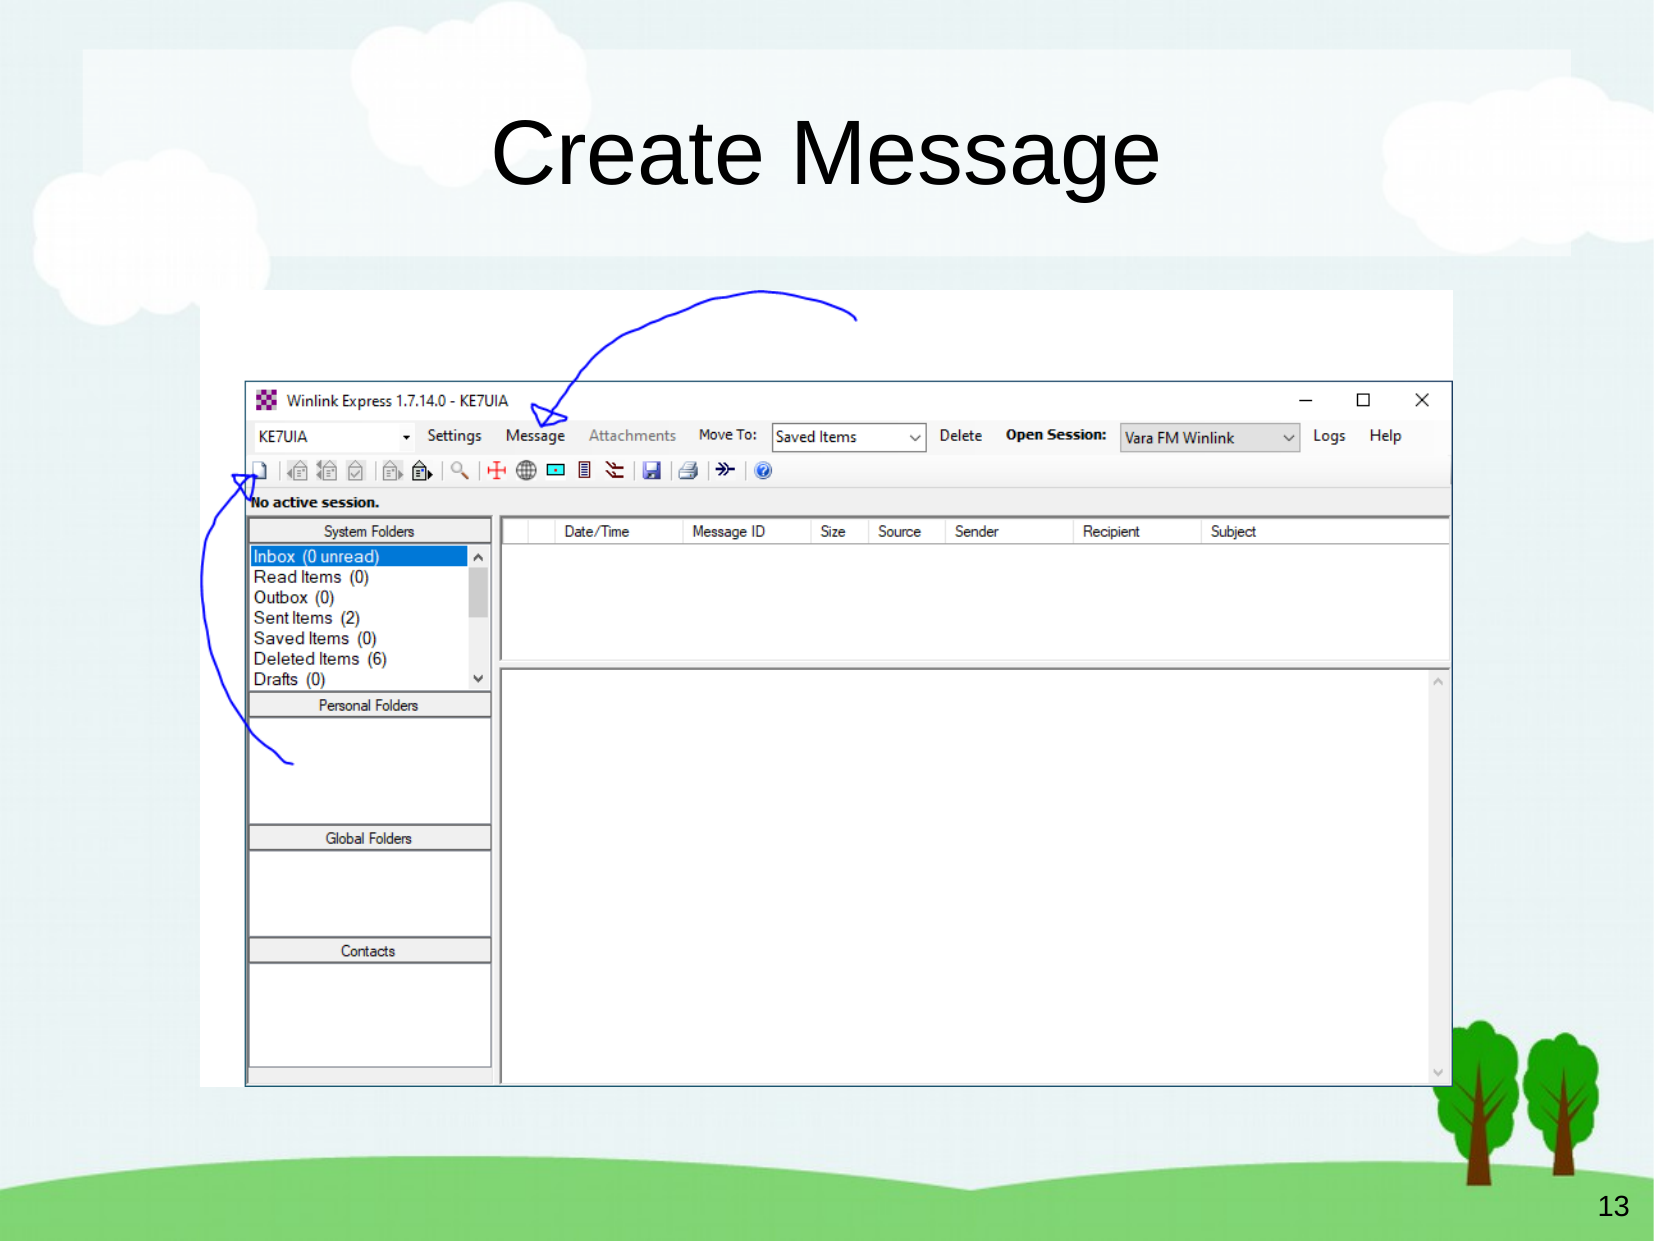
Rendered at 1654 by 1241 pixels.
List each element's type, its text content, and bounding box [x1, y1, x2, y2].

picture [0, 0, 1654, 1241]
title Create Message [82, 49, 1571, 257]
